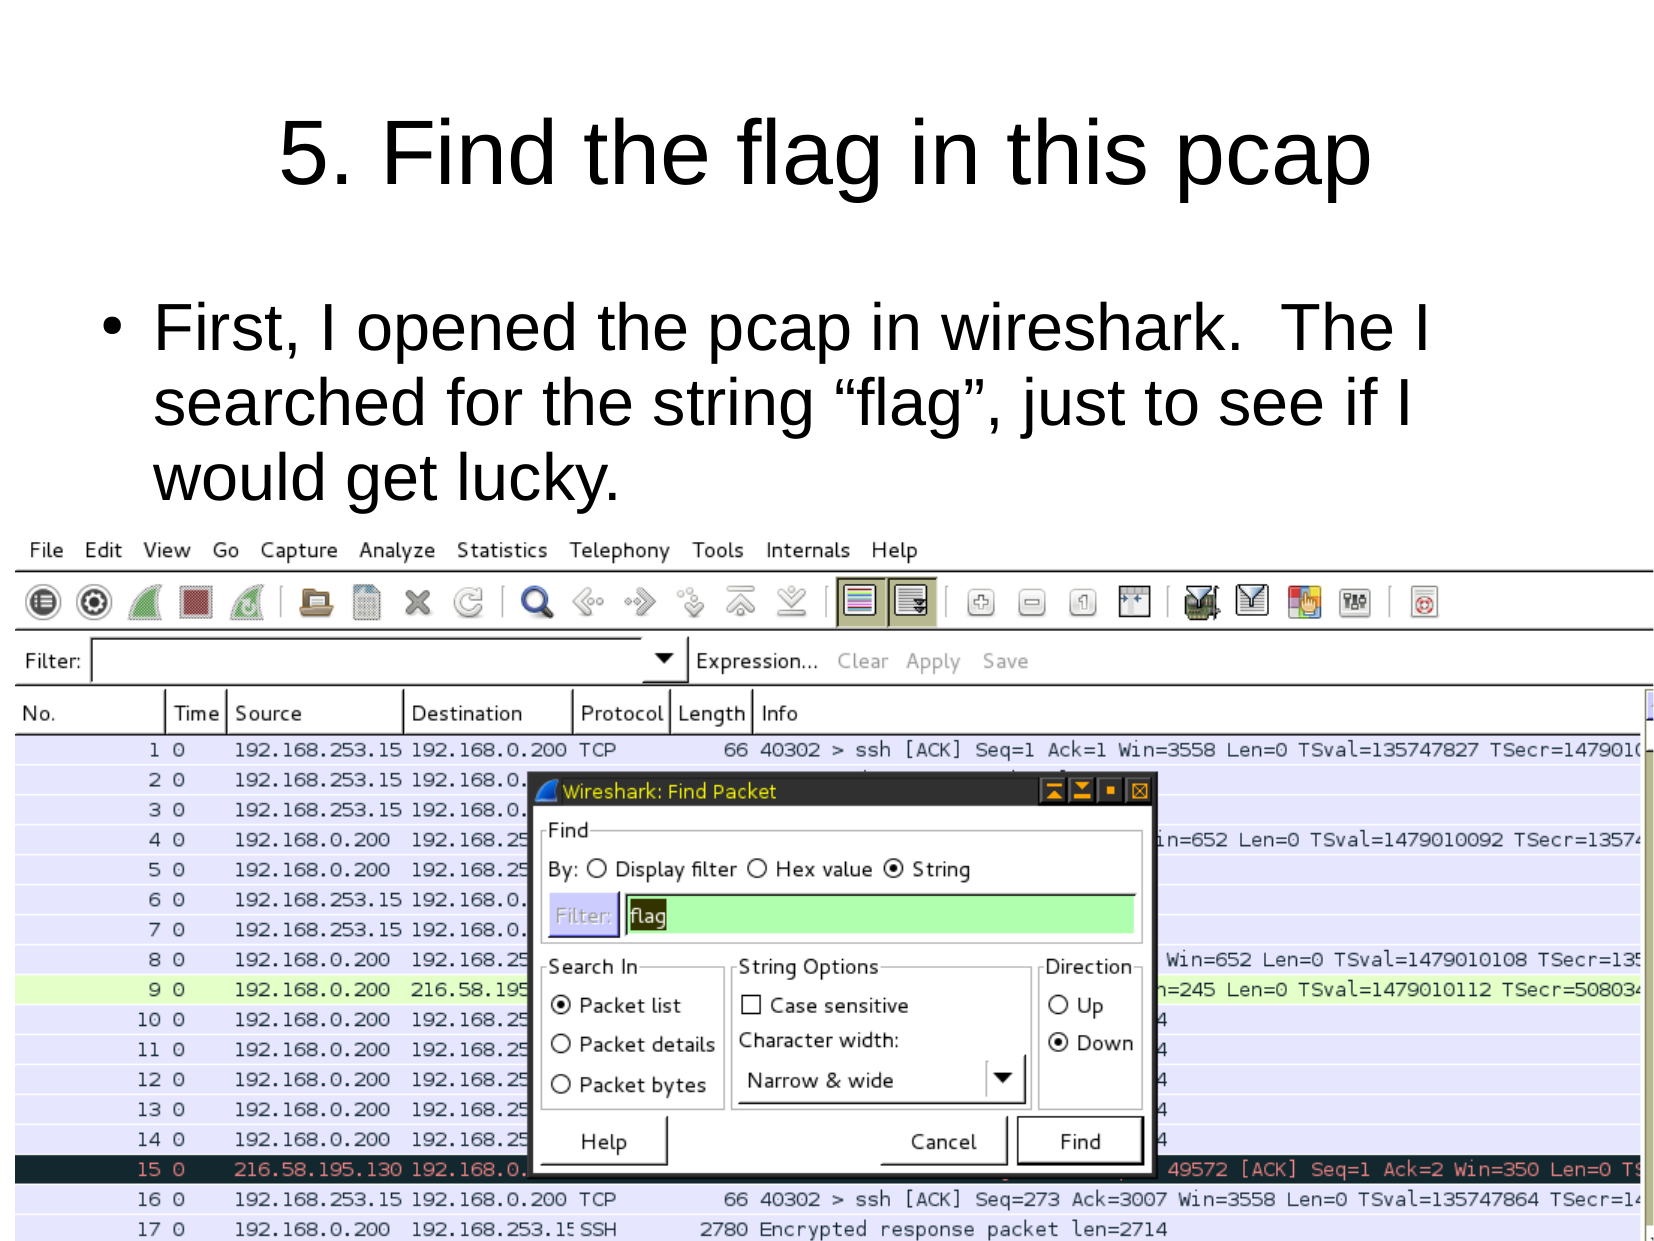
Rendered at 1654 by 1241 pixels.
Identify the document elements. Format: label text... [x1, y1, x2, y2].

title 5. Find the flag in this pcap [82, 49, 1571, 257]
picture [15, 526, 1654, 1241]
list First, I opened the pcap in wireshark. The I searched for the string “flag”, just to see if I would get lucky. [82, 290, 1571, 526]
